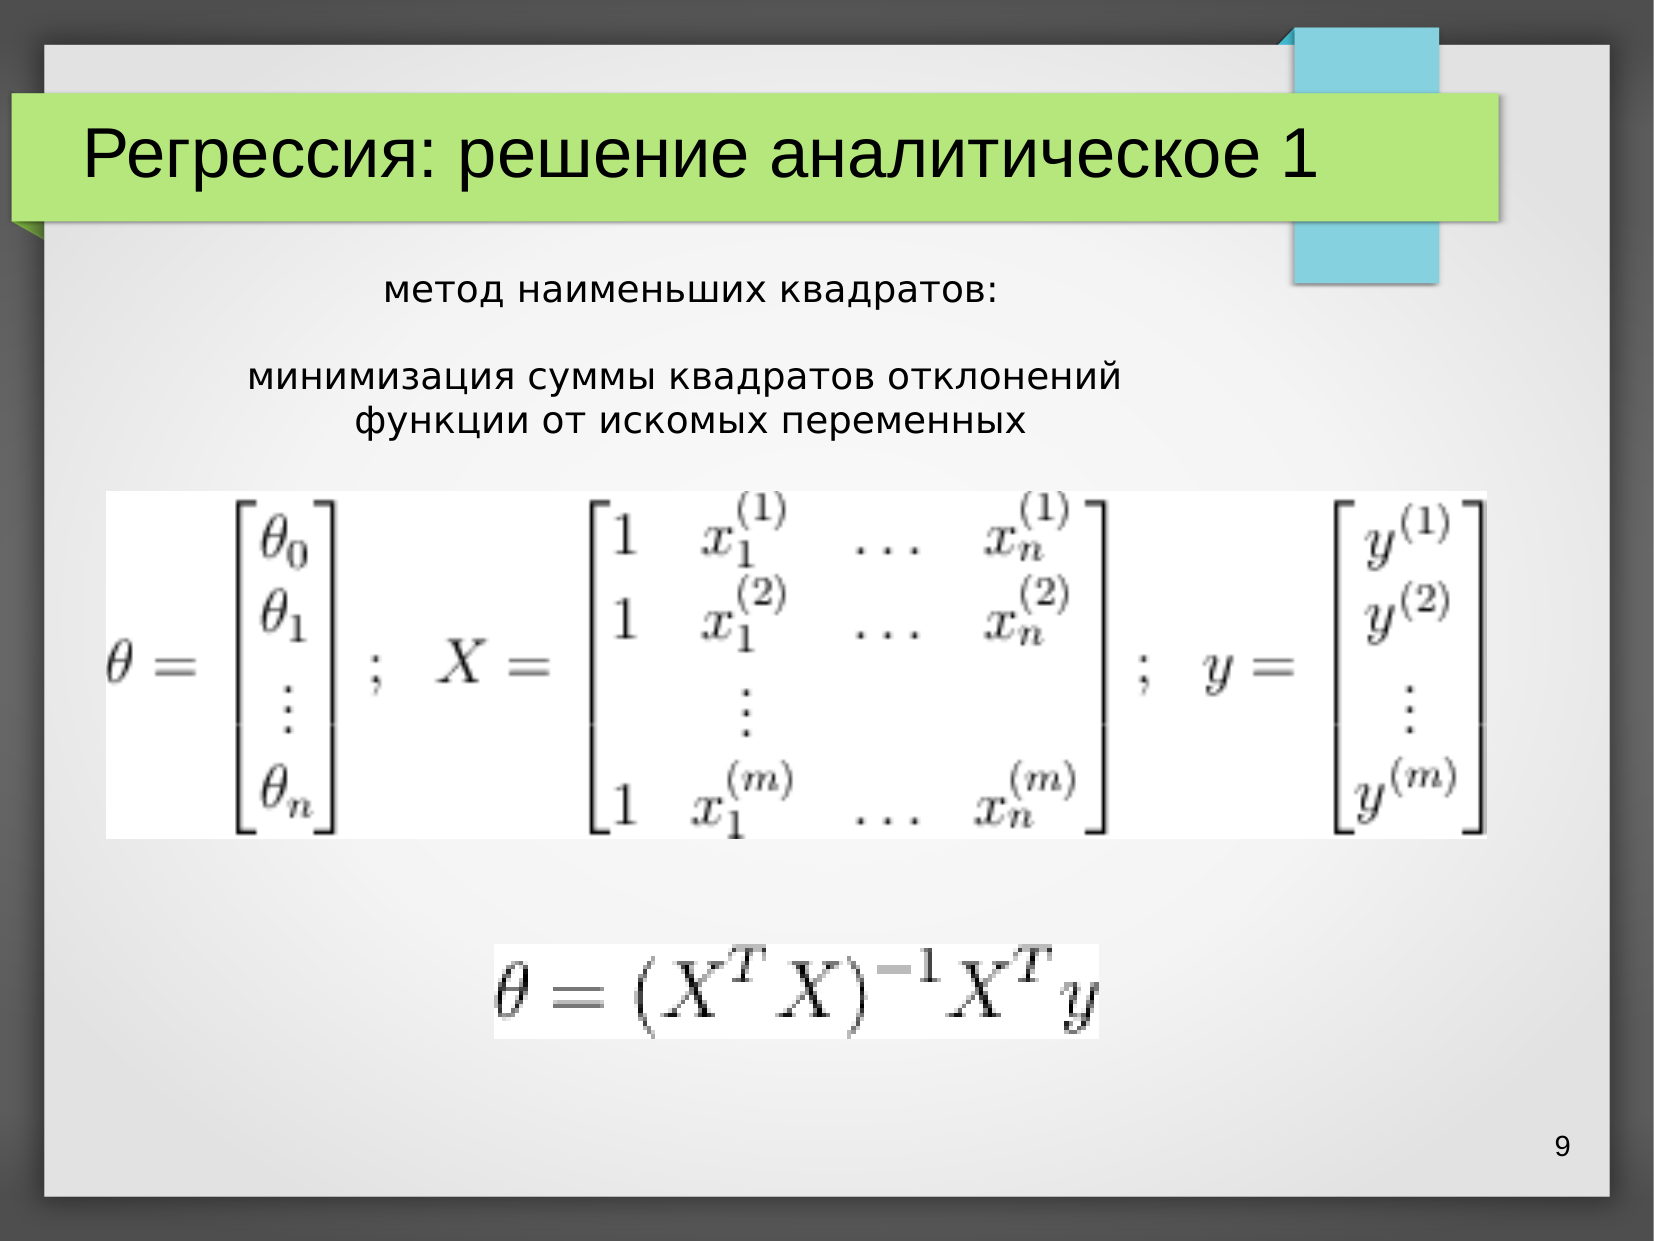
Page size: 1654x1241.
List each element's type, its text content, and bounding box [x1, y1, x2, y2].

text_box метод наименьших квадратов: минимизация суммы квадратов отклонений функции от искомых переменных [212, 260, 1170, 450]
picture [0, 0, 1654, 1241]
title Регрессия: решение аналитическое 1 [82, 49, 1571, 257]
